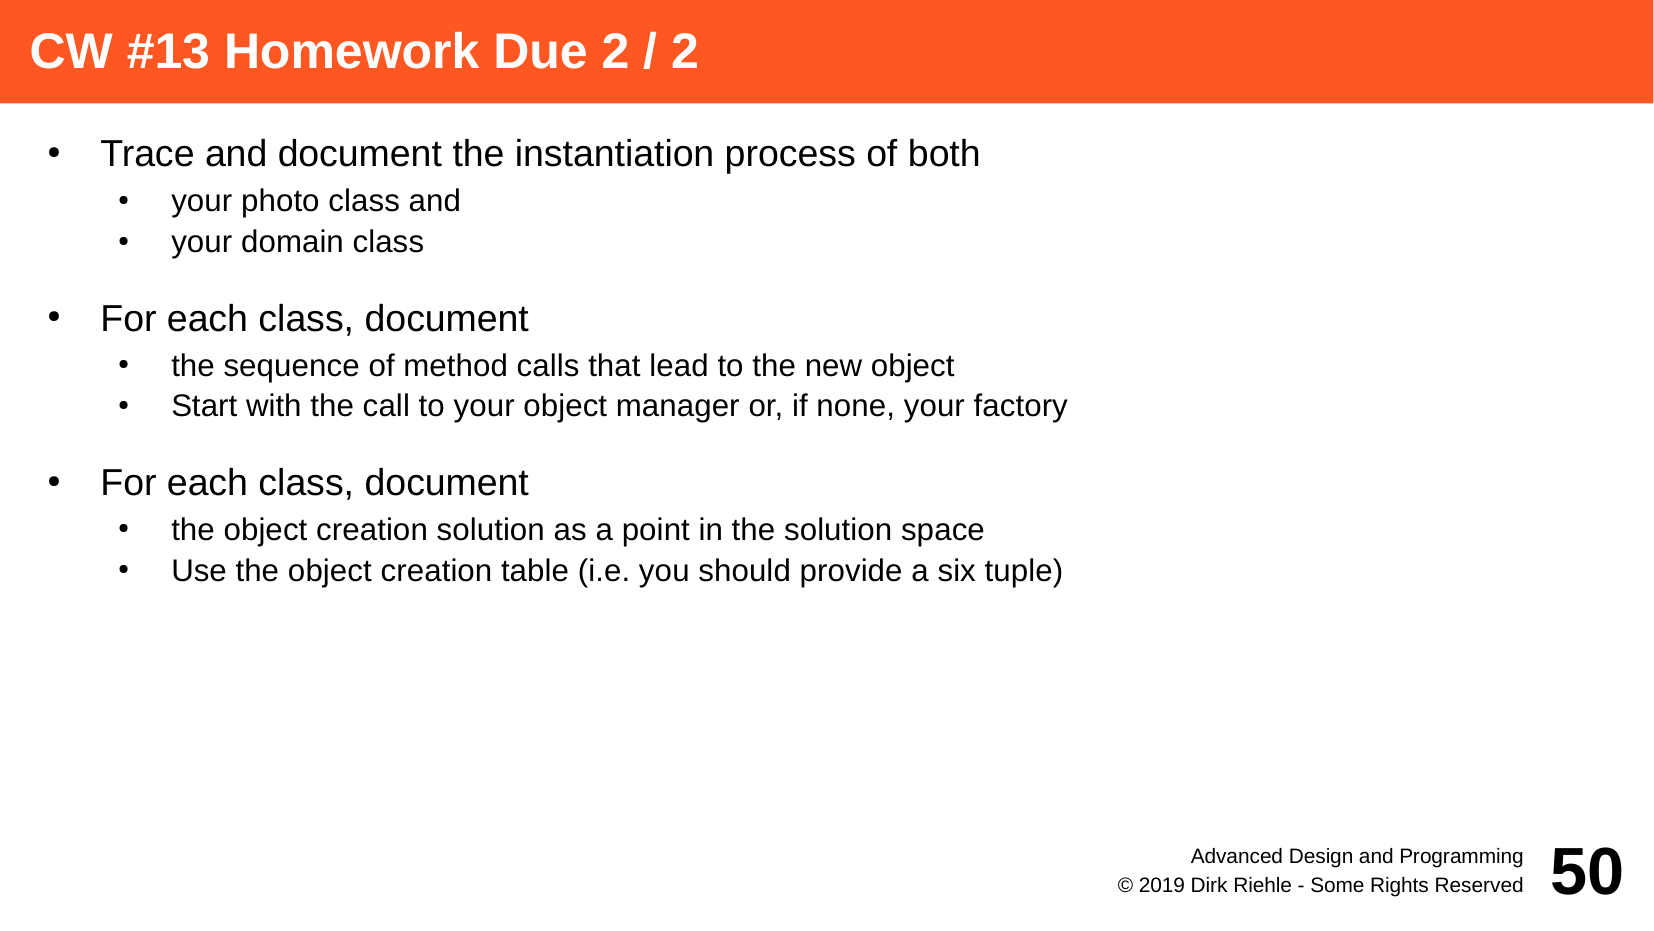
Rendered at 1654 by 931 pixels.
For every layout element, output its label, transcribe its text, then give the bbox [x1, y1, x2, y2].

title CW #13 Homework Due 2 / 2 [0, 0, 1654, 104]
list Trace and document the instantiation process of both your photo class and your domain class For each class, document the sequence of method calls that lead to the new object Start with the call to your object manager or, if none, your factory For each class, document the object creation solution as a point in the solution space Use the object creation table (i.e. you should provide a six tuple) [29, 132, 1625, 813]
